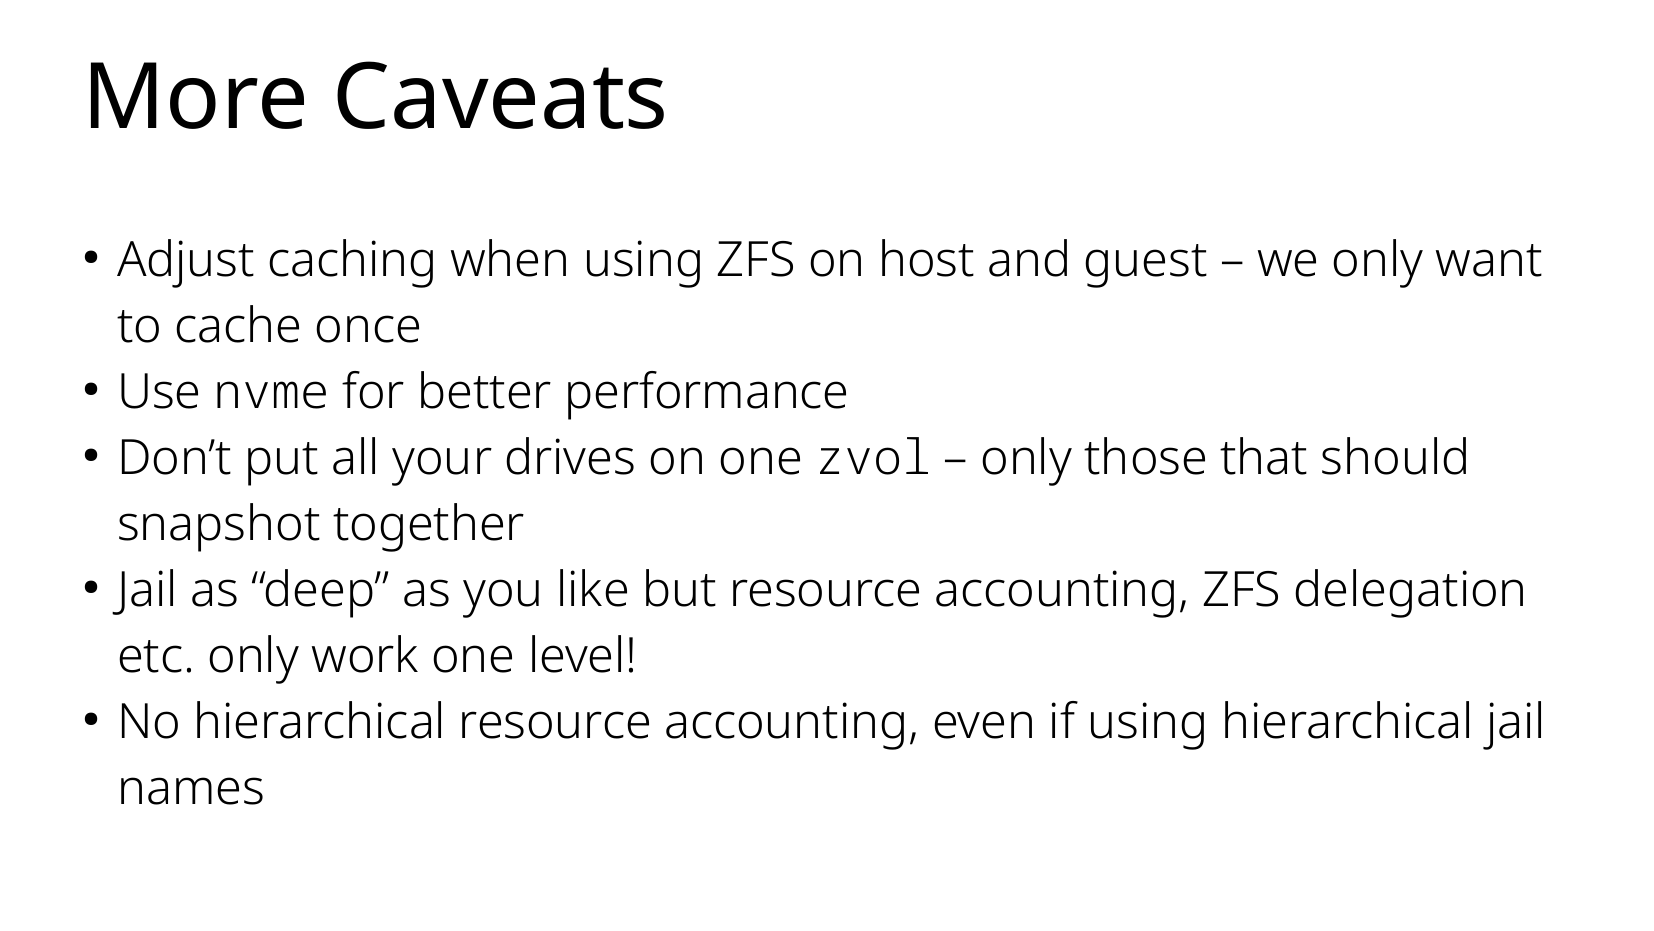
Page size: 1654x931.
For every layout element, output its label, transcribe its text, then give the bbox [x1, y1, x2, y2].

list Adjust caching when using ZFS on host and guest – we only want to cache once Use nvme for better performance Don’t put all your drives on one zvol – only those that should snapshot together Jail as “deep” as you like but resource accounting, ZFS delegation etc. only work one level! No hierarchical resource accounting, even if using hierarchical jail names [82, 224, 1571, 825]
title More Caveats [82, 37, 1571, 150]
